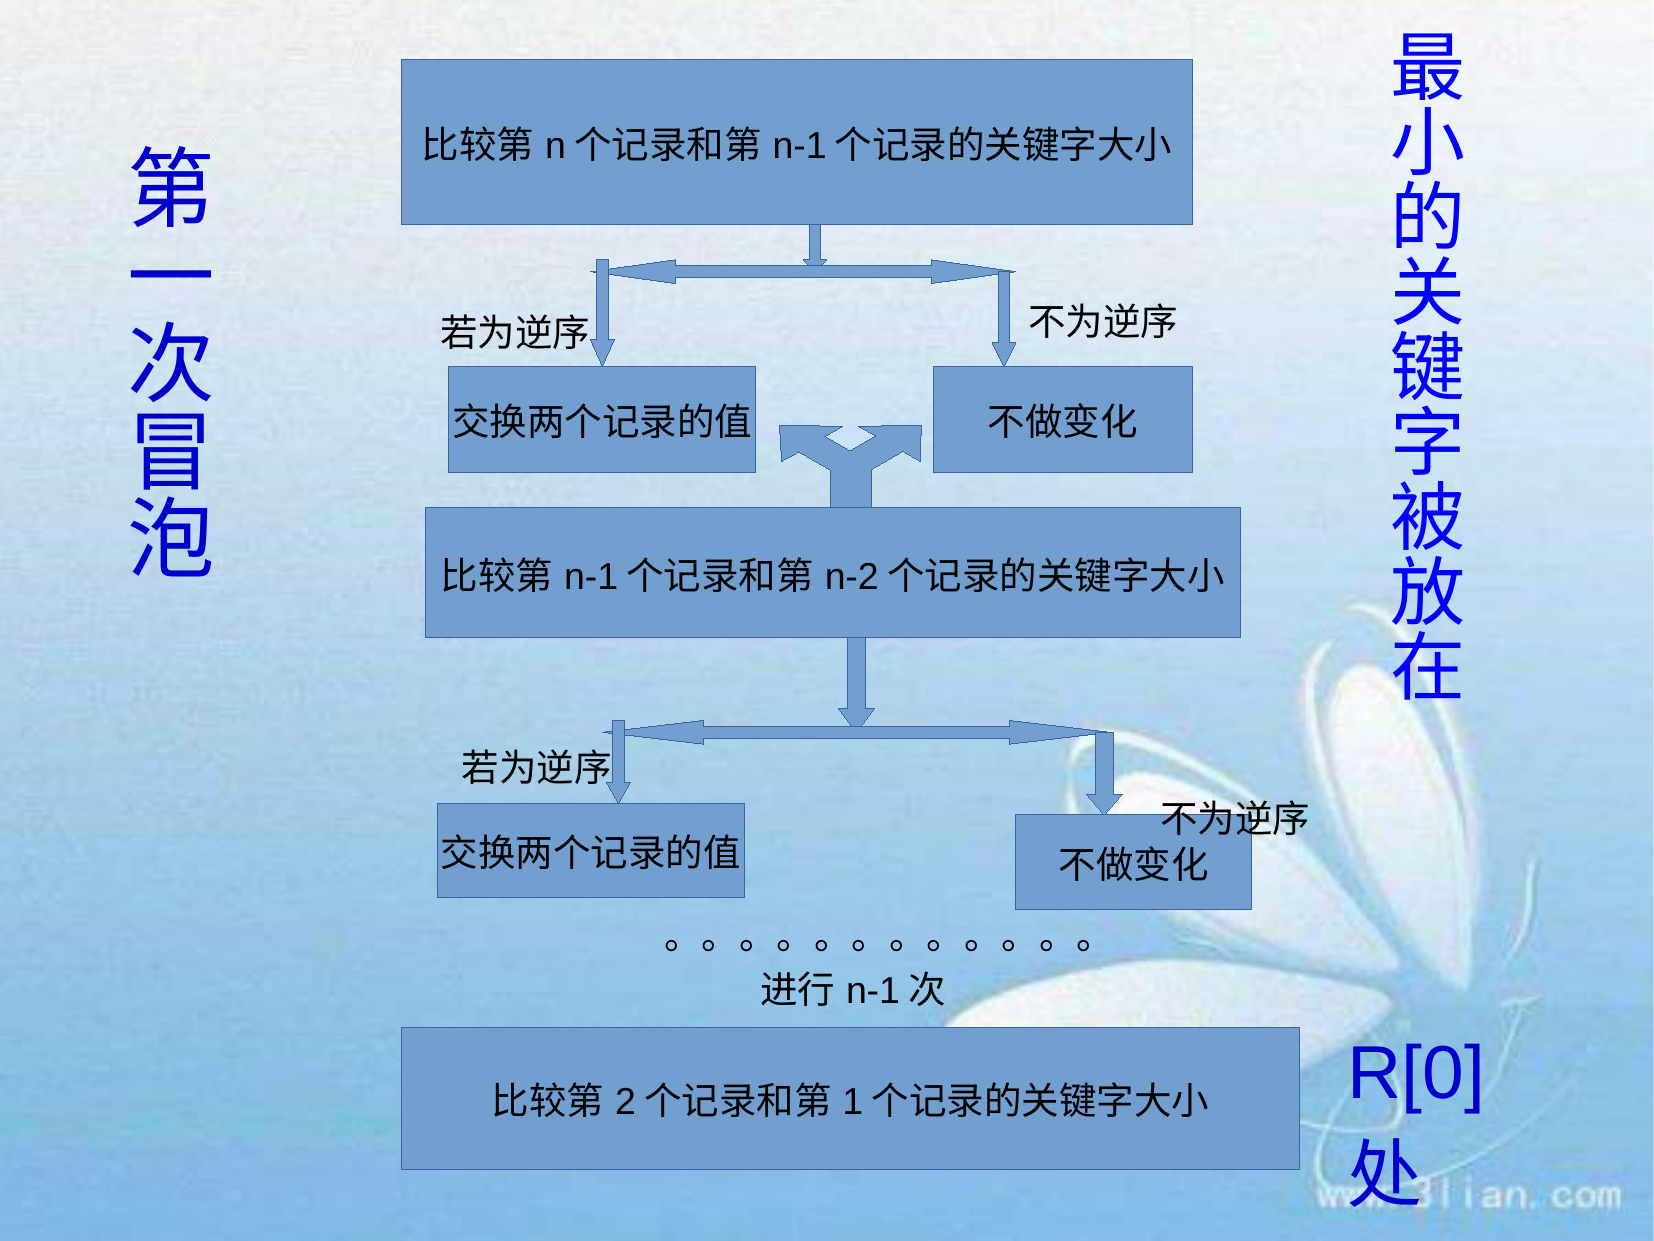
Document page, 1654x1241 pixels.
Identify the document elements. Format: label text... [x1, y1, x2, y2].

text_box [779, 425, 922, 507]
text_box 。。。。。。。。。。。。 进行n-1次 [649, 896, 1130, 1023]
text_box 比较第2个记录和第1个记录的关键字大小 [401, 1027, 1300, 1170]
text_box 交换两个记录的值 [448, 366, 756, 473]
text_box 若为逆序 [446, 729, 627, 801]
text_box [612, 720, 625, 729]
text_box 最小的关键字被放在 [1349, 13, 1490, 1021]
picture [0, 0, 1654, 1241]
text_box R[0] 处 [1332, 1021, 1501, 1232]
text_box 比较第n个记录和第n-1个记录的关键字大小 [401, 59, 1193, 225]
text_box [590, 224, 1016, 366]
text_box 不做变化 [1015, 814, 1252, 910]
text_box 不做变化 [1193, 852, 1203, 863]
text_box 第一次冒泡 [82, 128, 242, 792]
text_box 不做变化 [933, 366, 1193, 473]
text_box 比较第n-1个记录和第n-2个记录的关键字大小 [425, 507, 1241, 638]
text_box 不为逆序 [1145, 781, 1326, 852]
text_box [627, 637, 1123, 814]
text_box 交换两个记录的值 [437, 803, 745, 898]
text_box 若为逆序 [425, 283, 626, 378]
text_box 不为逆序 [1013, 283, 1193, 355]
